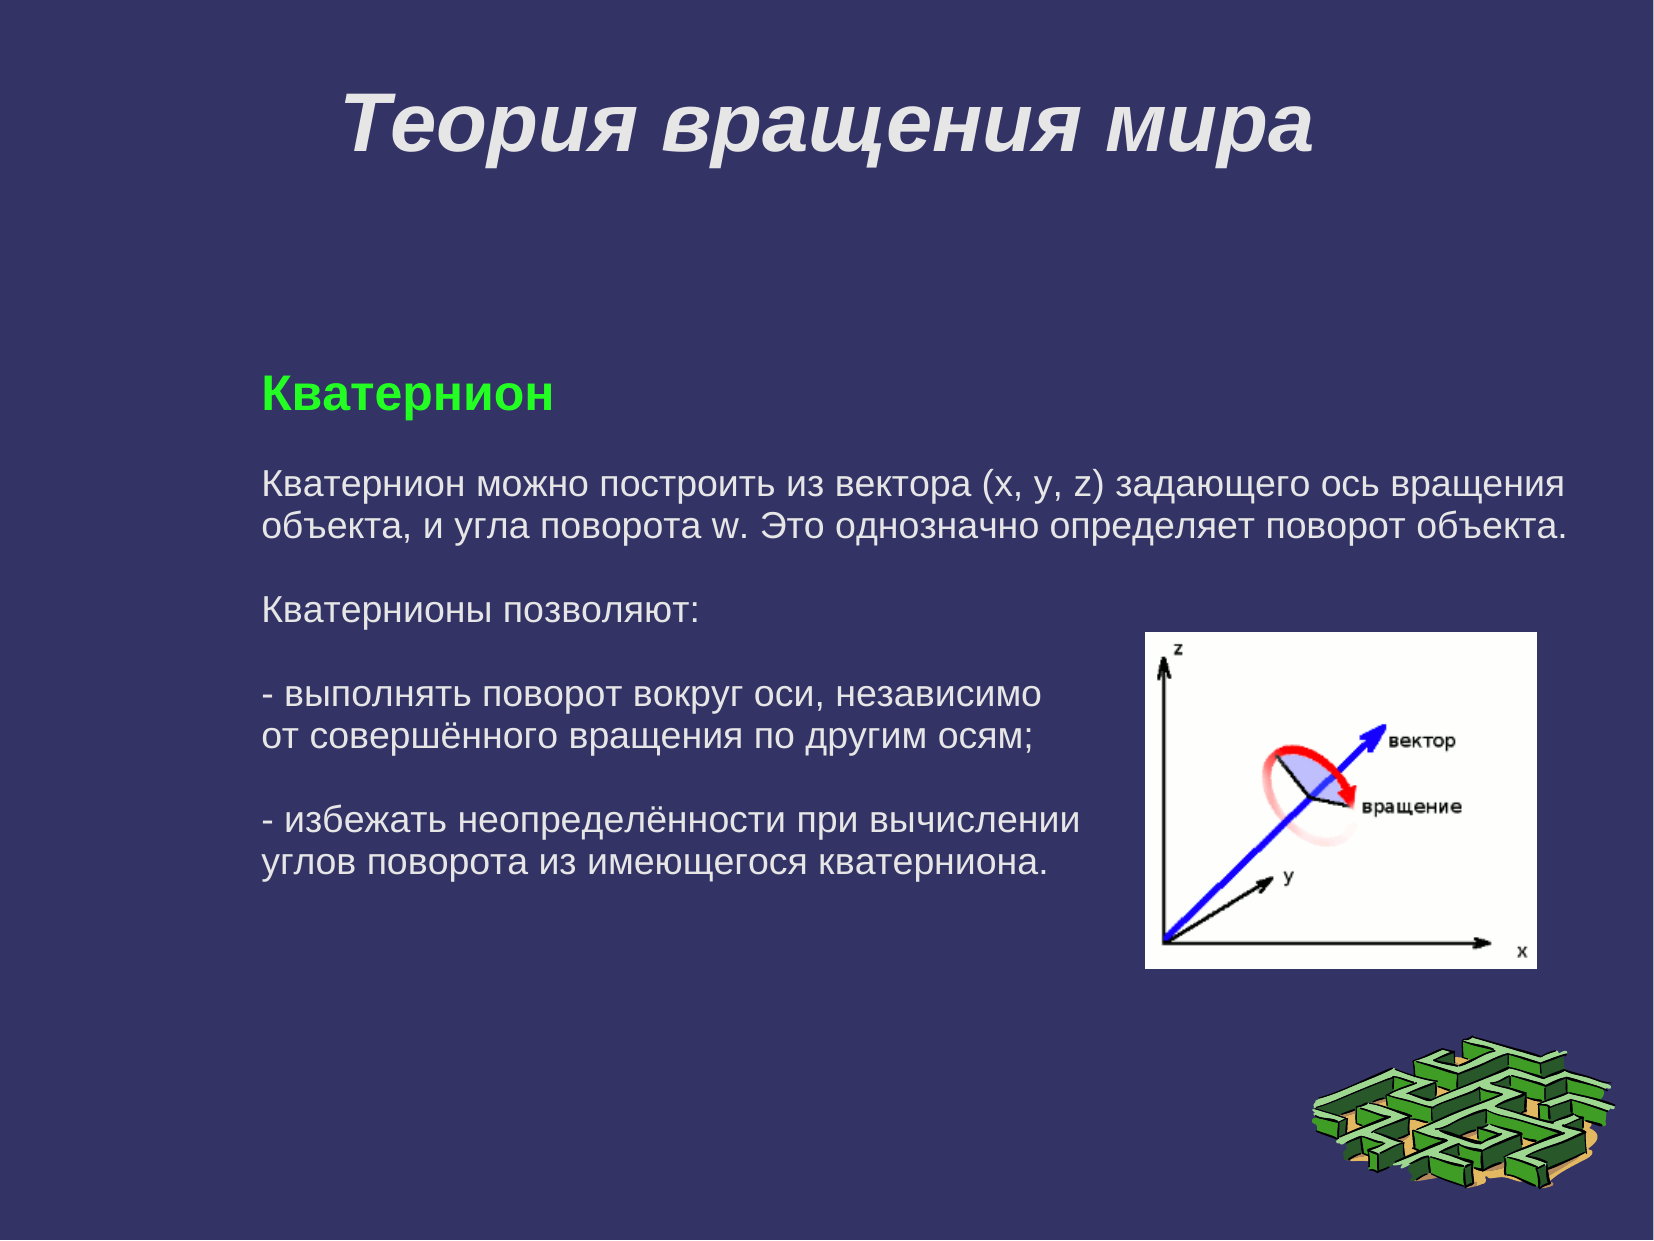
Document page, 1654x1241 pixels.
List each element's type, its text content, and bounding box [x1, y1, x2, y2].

title Теория вращения мира [121, 19, 1534, 227]
list Кватернион Кватернион можно построить из вектора (x, y, z) задающего ось вращения объекта, и угла поворота w. Это однозначно определяет поворот объекта. Кватернионы позволяют: - выполнять поворот вокруг оси, независимо от совершённого вращения по другим осям; - избежать неопределённости при вычислении углов поворота из имеющегося кватерниона. [178, 364, 1570, 1241]
picture [1145, 632, 1537, 969]
